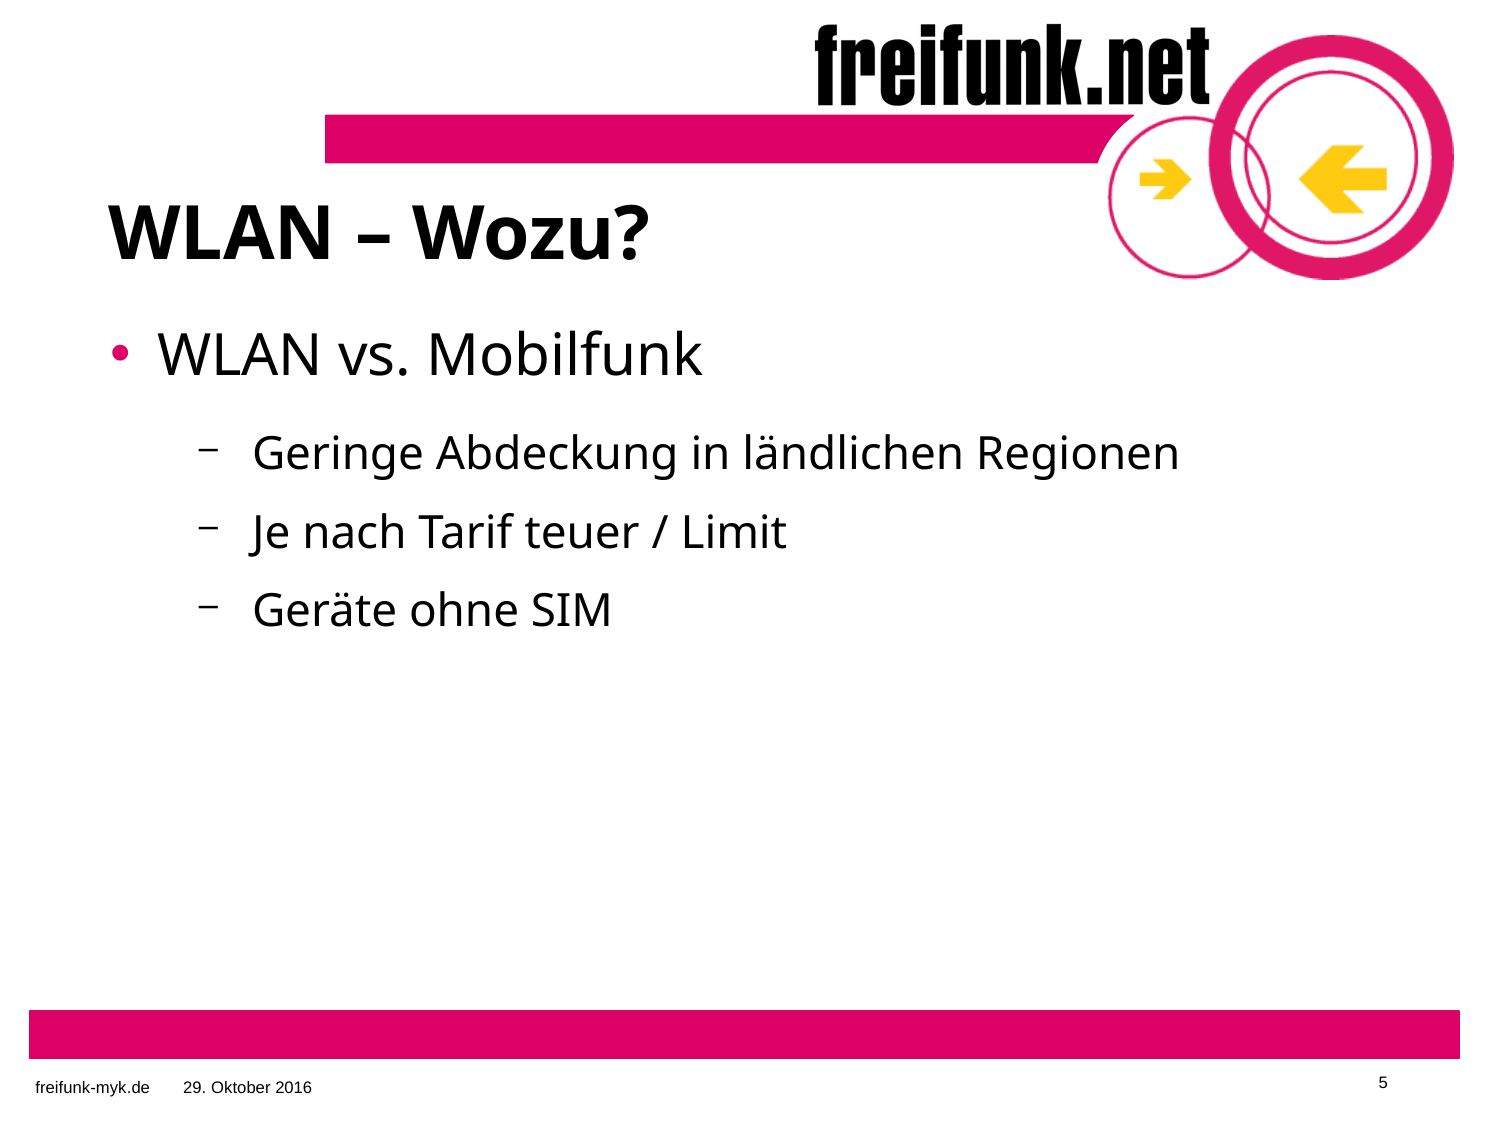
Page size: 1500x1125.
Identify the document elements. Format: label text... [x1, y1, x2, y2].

picture [816, 24, 1454, 280]
title WLAN – Wozu? [108, 158, 1255, 301]
list WLAN vs. Mobilfunk Geringe Abdeckung in ländlichen Regionen Je nach Tarif teuer / Limit Geräte ohne SIM [110, 312, 1392, 1000]
